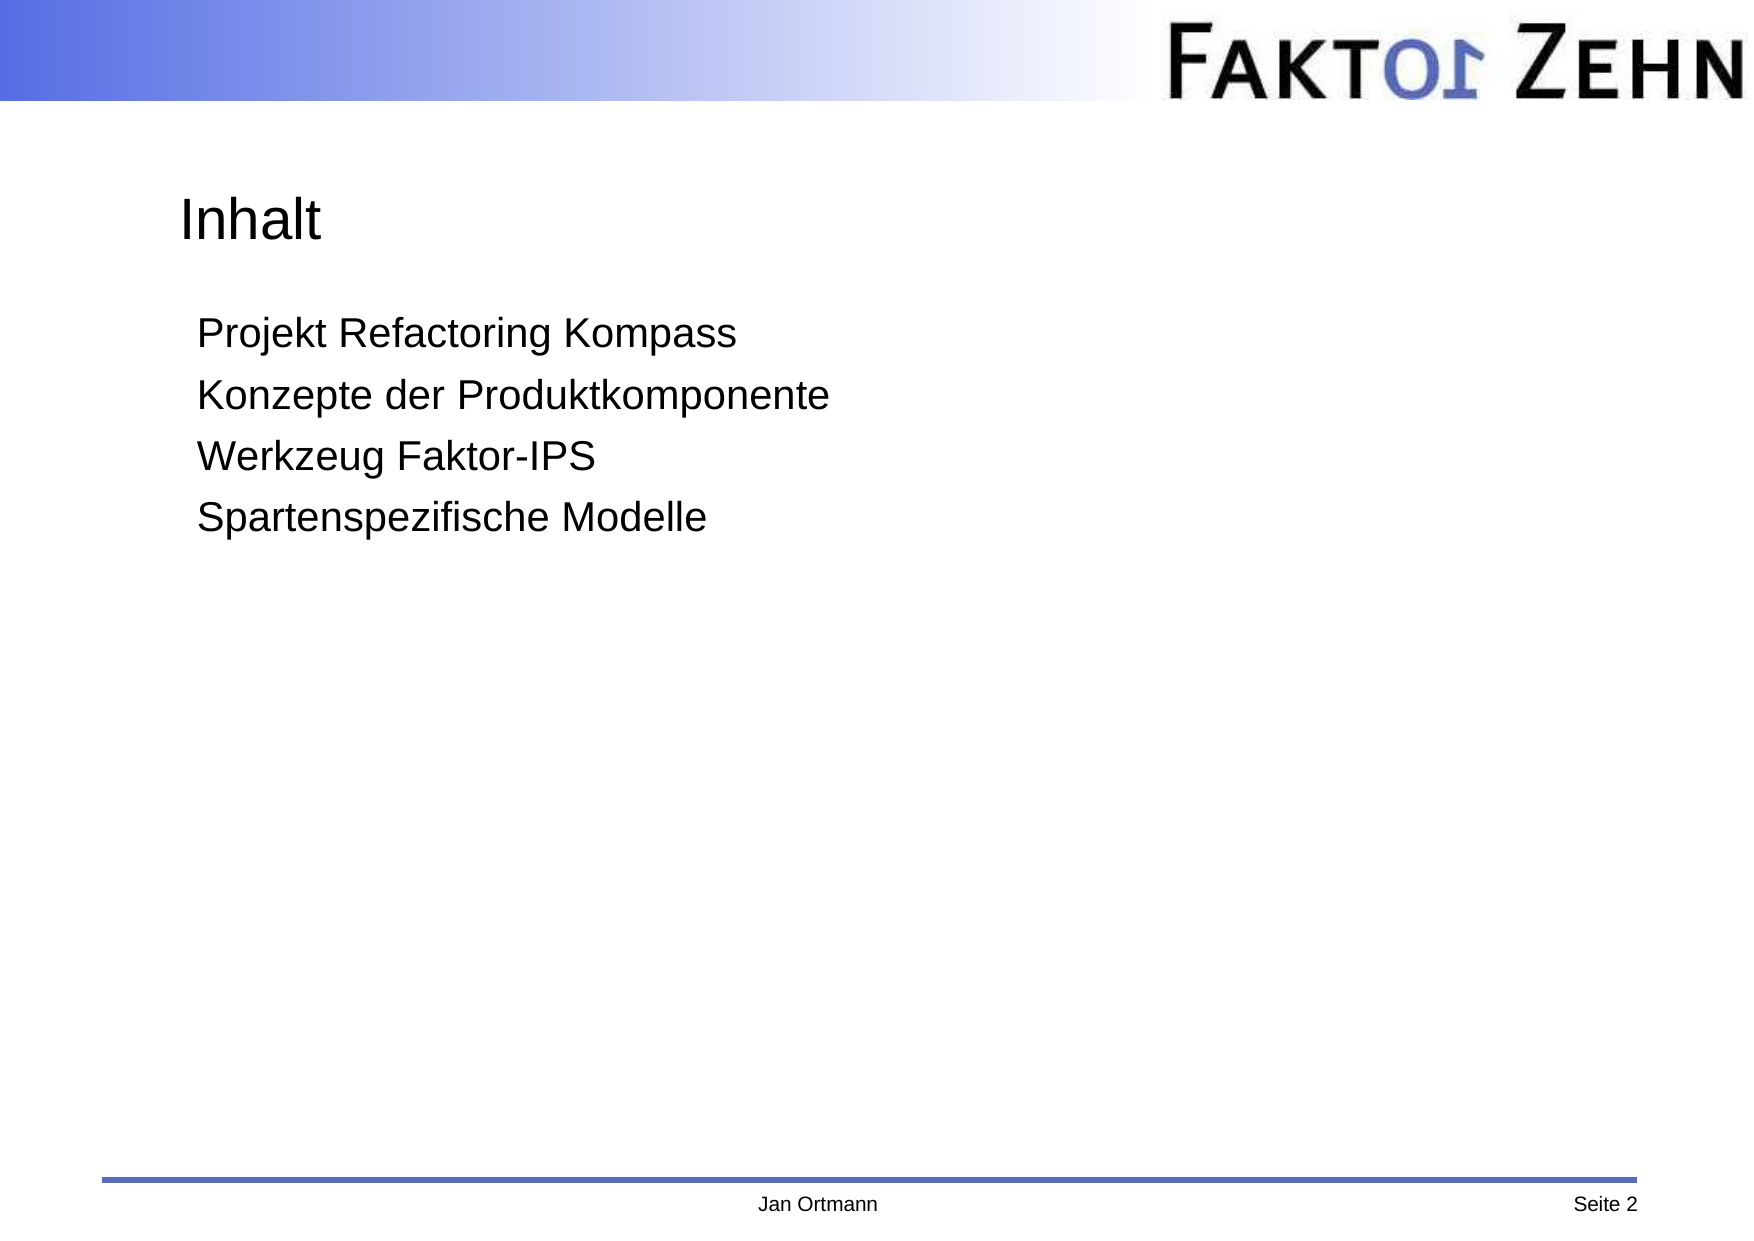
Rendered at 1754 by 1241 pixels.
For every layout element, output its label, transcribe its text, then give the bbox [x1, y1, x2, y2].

picture [1162, 7, 1752, 100]
list Projekt Refactoring Kompass Konzepte der Produktkomponente Werkzeug Faktor-IPS Spartenspezifische Modelle [179, 310, 1576, 1078]
title Inhalt [179, 142, 1576, 296]
